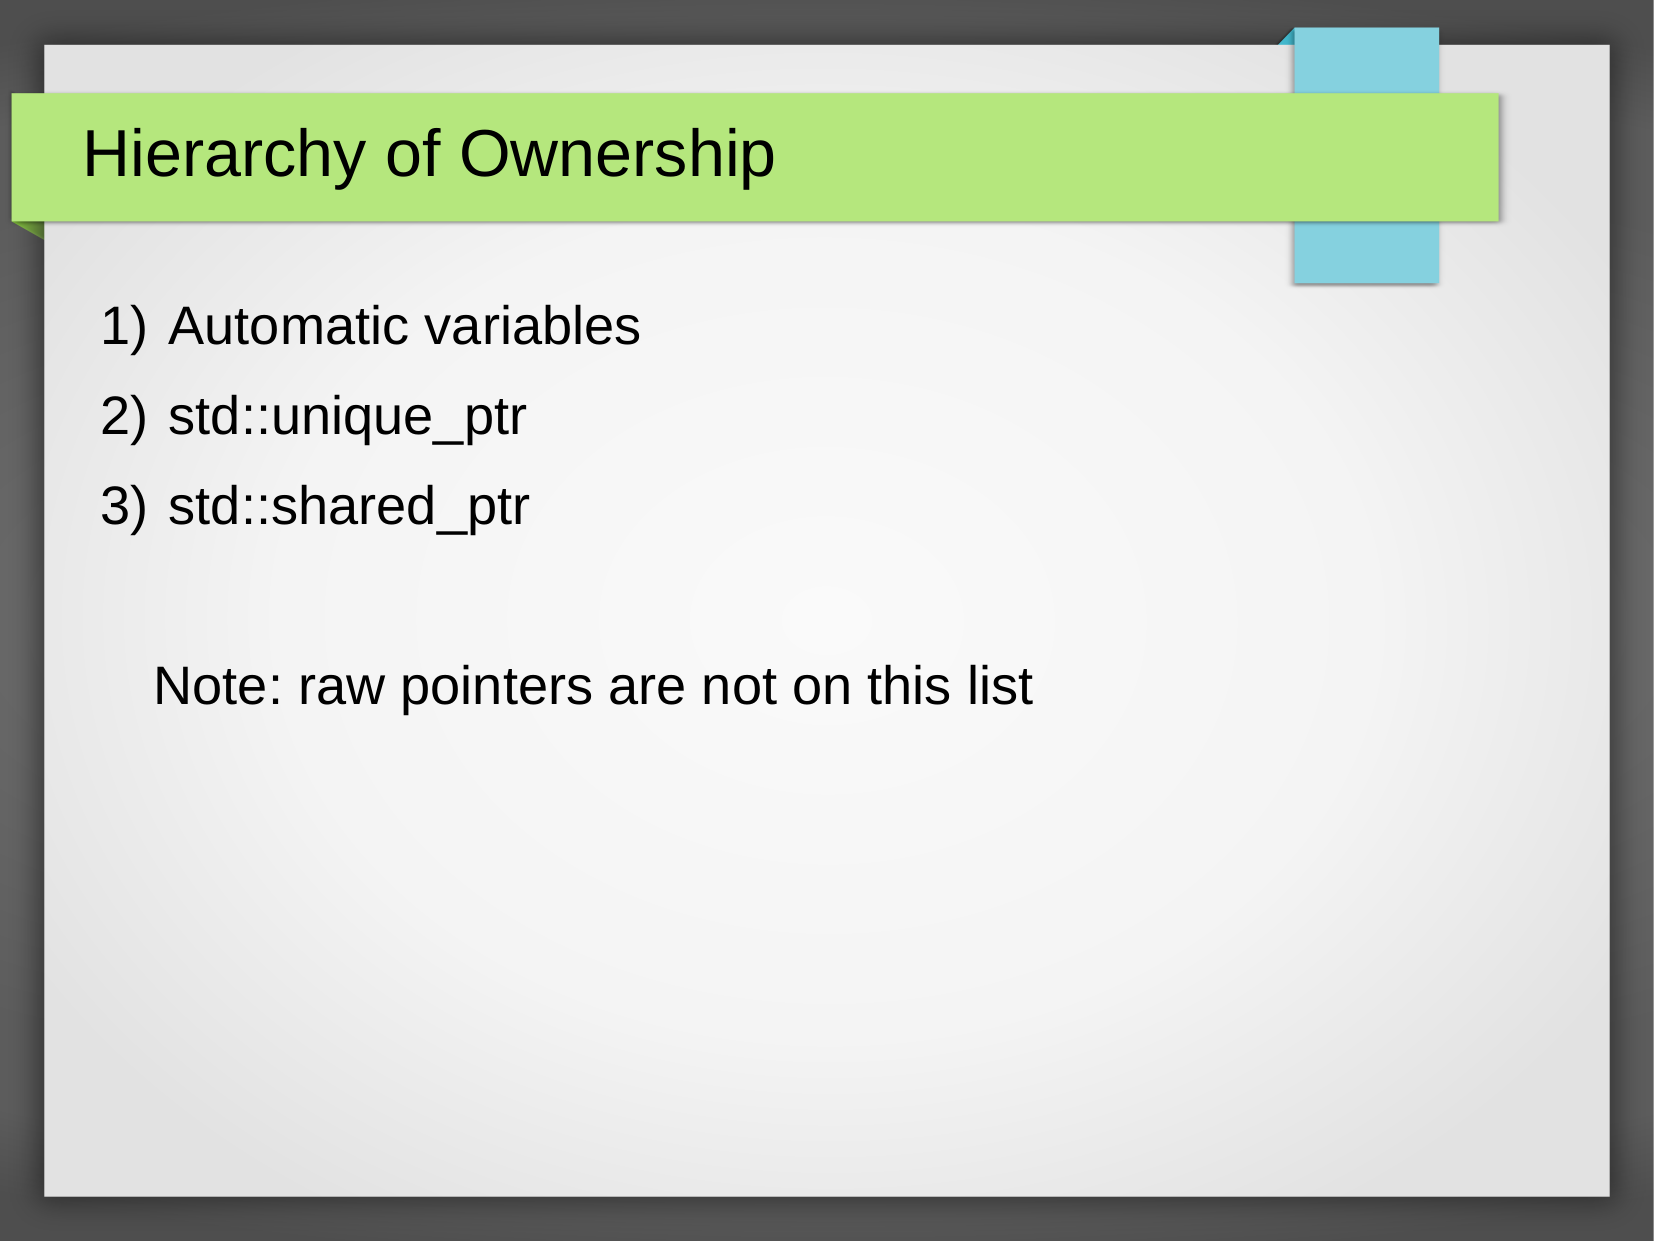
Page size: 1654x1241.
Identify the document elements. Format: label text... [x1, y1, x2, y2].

picture [0, 0, 1654, 1241]
title Hierarchy of Ownership [82, 94, 1264, 213]
list Automatic variables std::unique_ptr std::shared_ptr Note: raw pointers are not on this list [82, 295, 1571, 1015]
